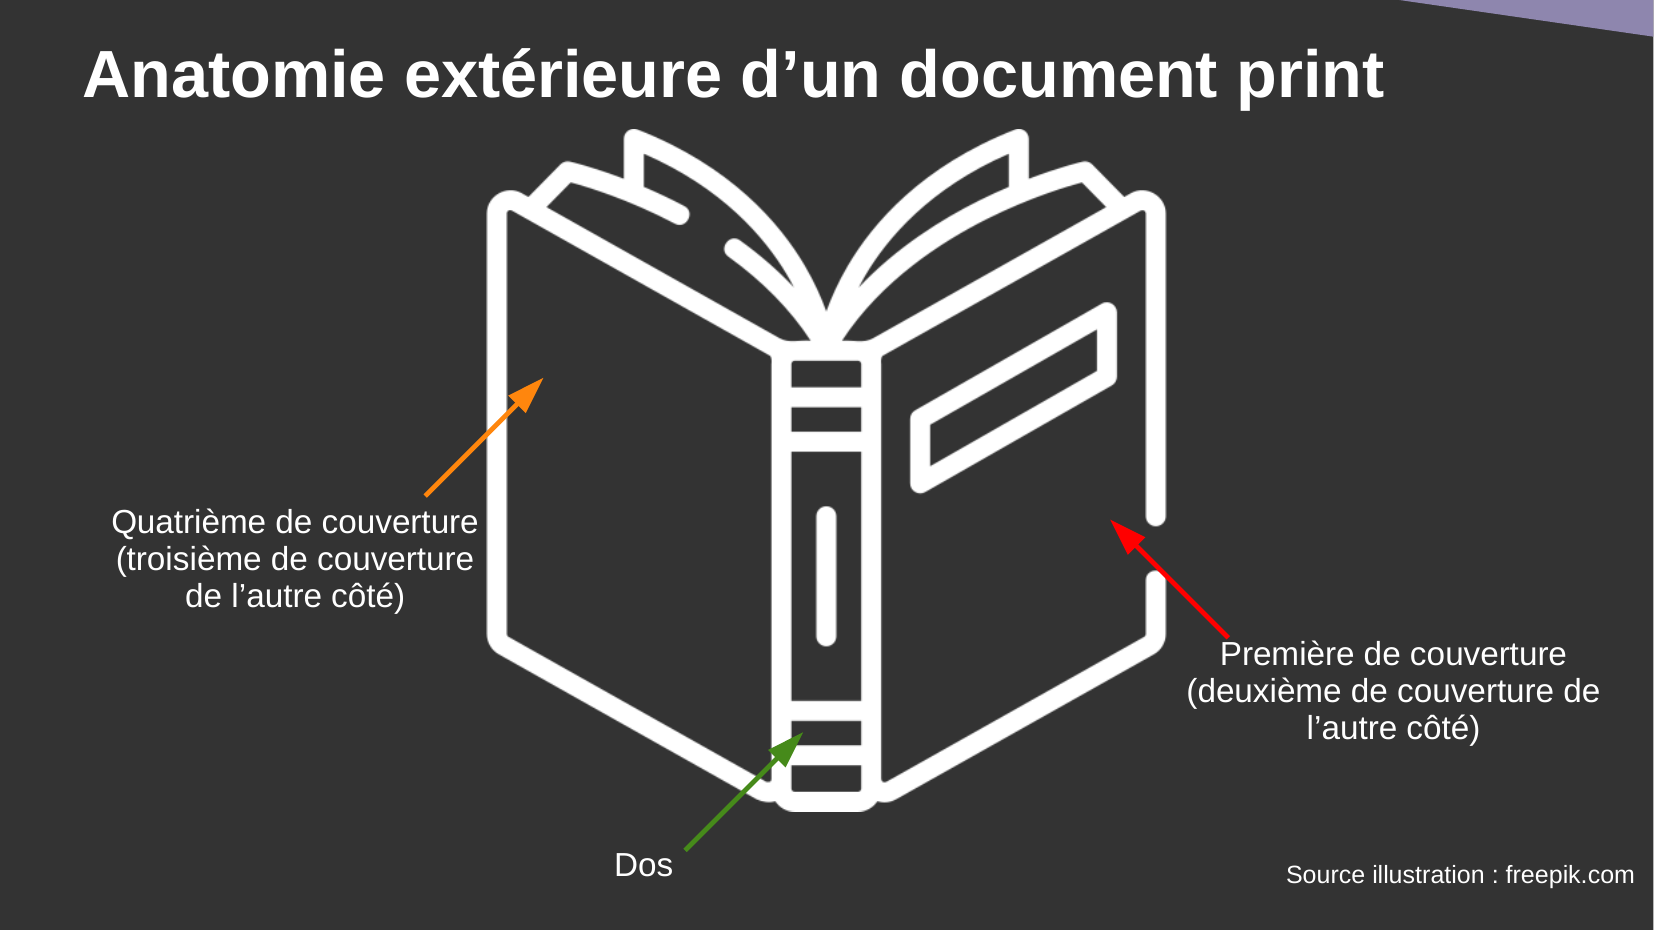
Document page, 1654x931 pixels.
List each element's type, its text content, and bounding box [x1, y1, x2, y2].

text_box Quatrième de couverture (troisième de couverture de l’autre côté) [82, 496, 508, 622]
text_box Première de couverture (deuxième de couverture de l’autre côté) [1157, 628, 1630, 756]
picture [485, 129, 1168, 812]
title Anatomie extérieure d’un document print [82, 37, 1571, 122]
text_box [1399, 0, 1654, 37]
title Source illustration : freepik.com [1092, 860, 1636, 898]
text_box Dos [590, 838, 697, 891]
